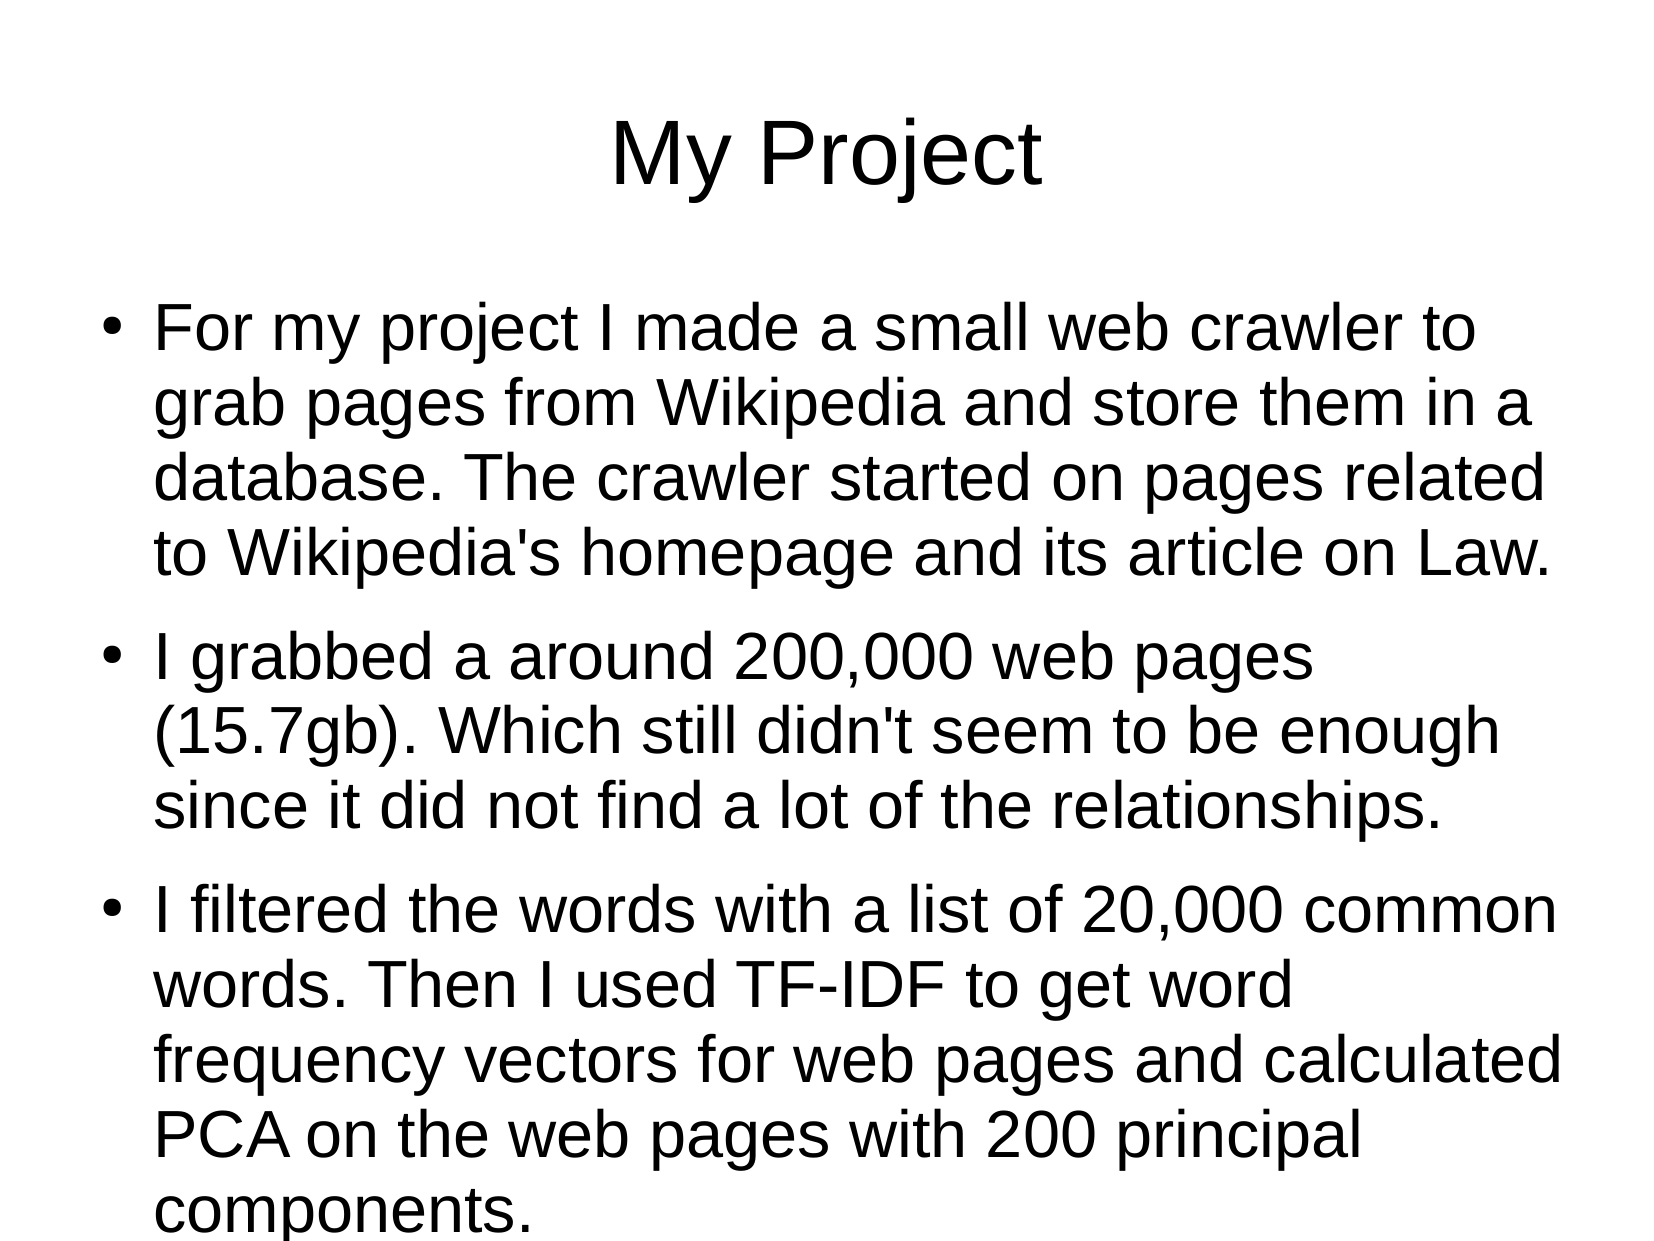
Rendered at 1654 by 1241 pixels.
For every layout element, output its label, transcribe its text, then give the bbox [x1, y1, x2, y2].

list For my project I made a small web crawler to grab pages from Wikipedia and store them in a database. The crawler started on pages related to Wikipedia's homepage and its article on Law. I grabbed a around 200,000 web pages (15.7gb). Which still didn't seem to be enough since it did not find a lot of the relationships. I filtered the words with a list of 20,000 common words. Then I used TF-IDF to get word frequency vectors for web pages and calculated PCA on the web pages with 200 principal components. [82, 290, 1571, 1241]
title My Project [82, 49, 1571, 257]
